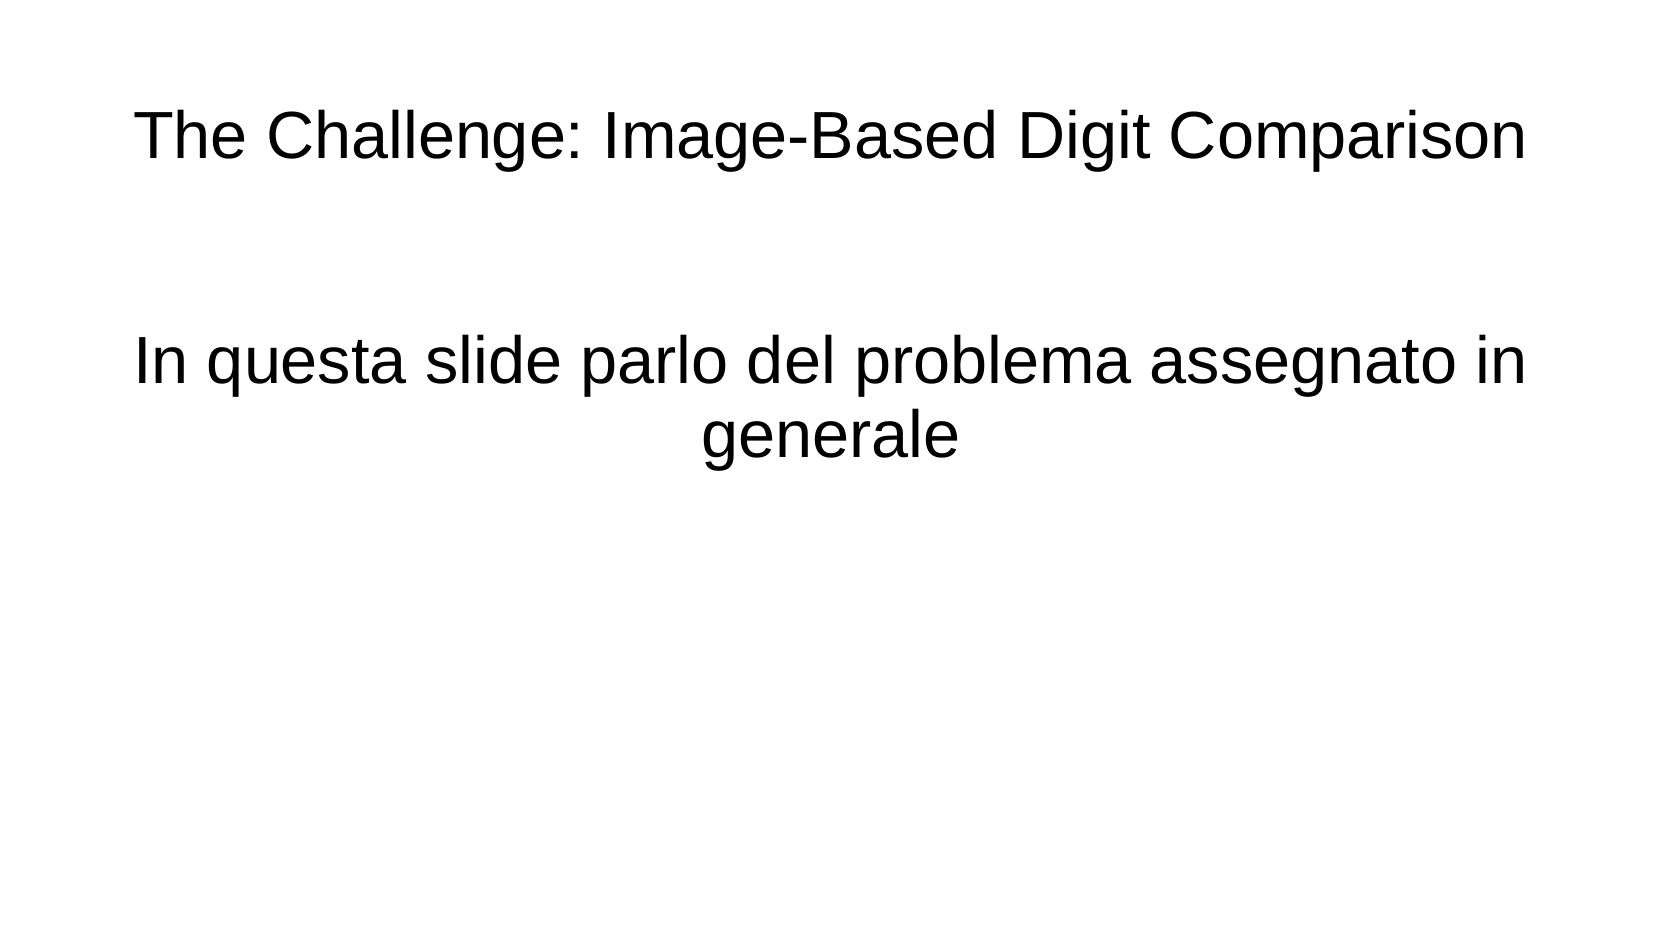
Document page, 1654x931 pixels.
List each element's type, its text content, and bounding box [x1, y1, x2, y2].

subtitle The Challenge: Image-Based Digit Comparison [86, 75, 1576, 195]
text_box In questa slide parlo del problema assegnato in generale [86, 322, 1576, 473]
